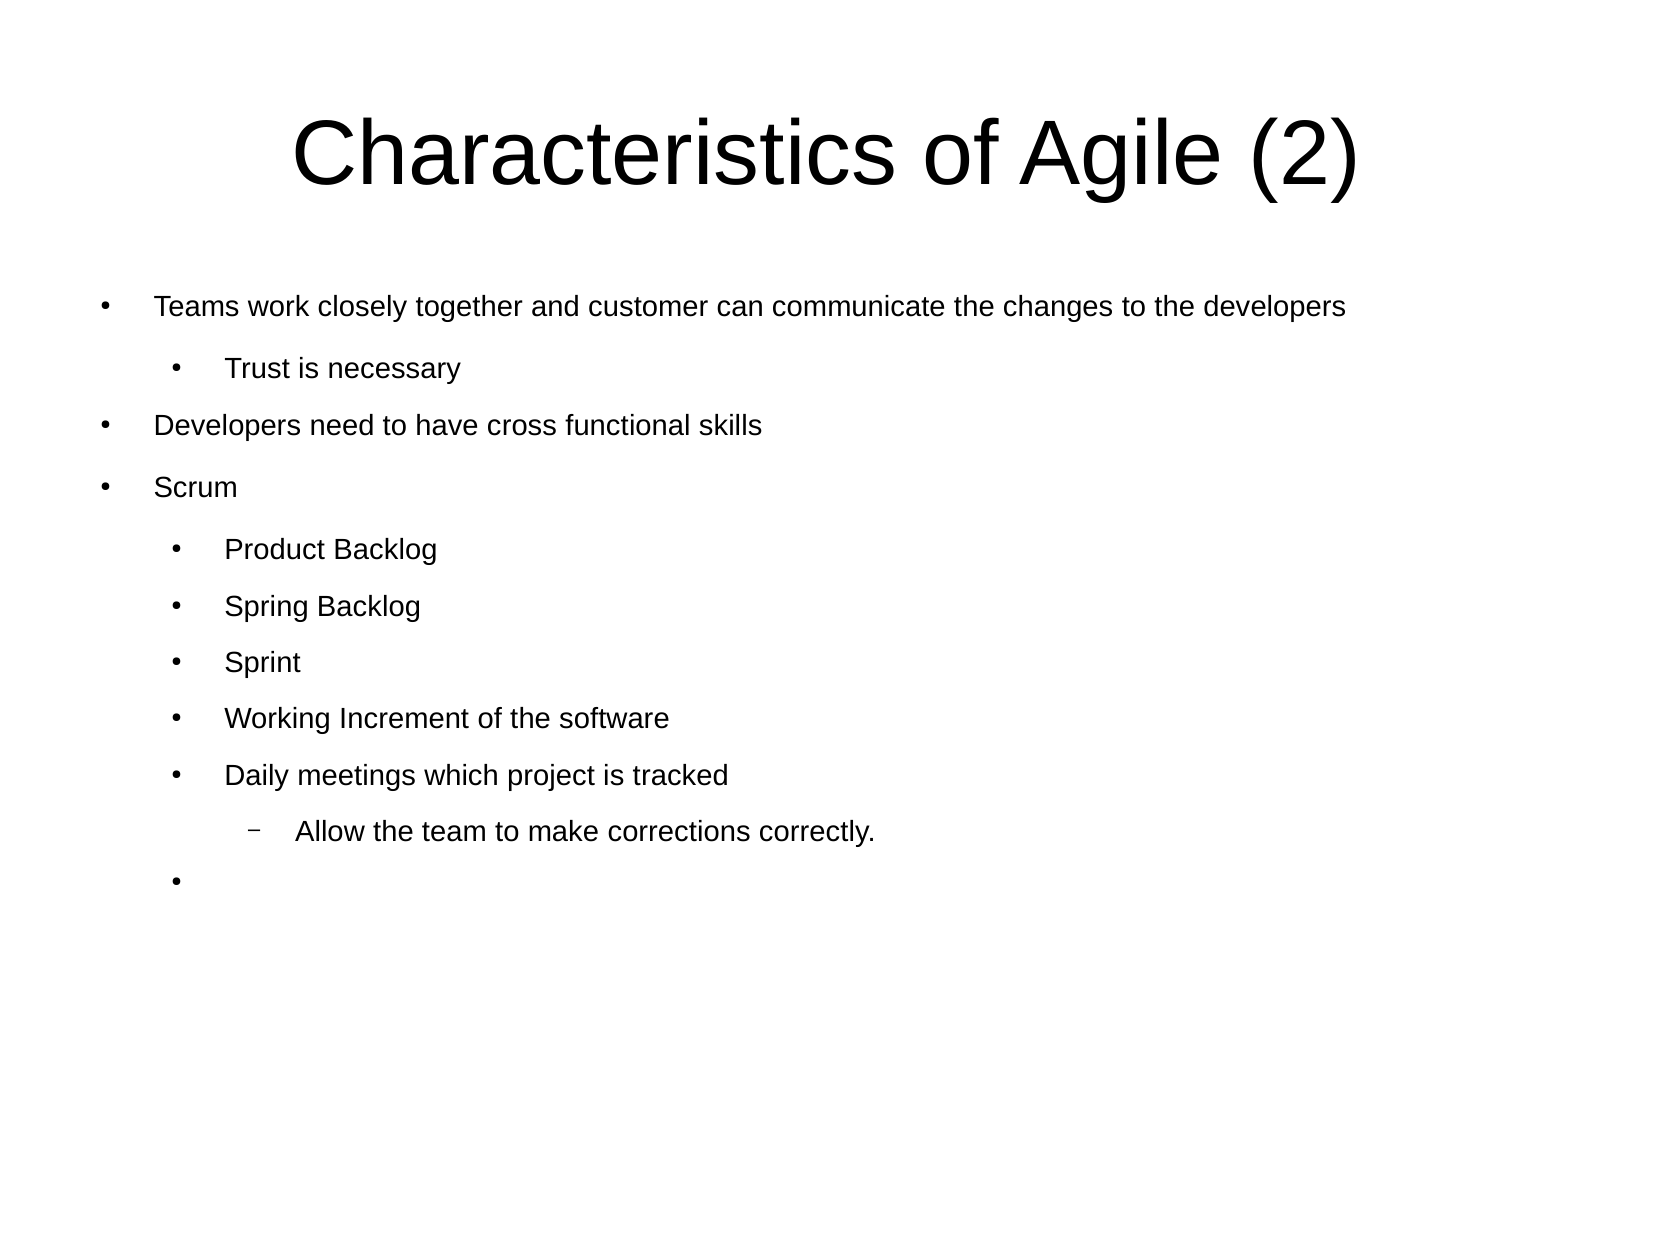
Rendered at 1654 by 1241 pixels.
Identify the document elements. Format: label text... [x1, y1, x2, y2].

list Teams work closely together and customer can communicate the changes to the developers Trust is necessary Developers need to have cross functional skills Scrum Product Backlog Spring Backlog Sprint Working Increment of the software Daily meetings which project is tracked Allow the team to make corrections correctly. [82, 290, 1571, 1109]
title Characteristics of Agile (2) [82, 49, 1571, 257]
